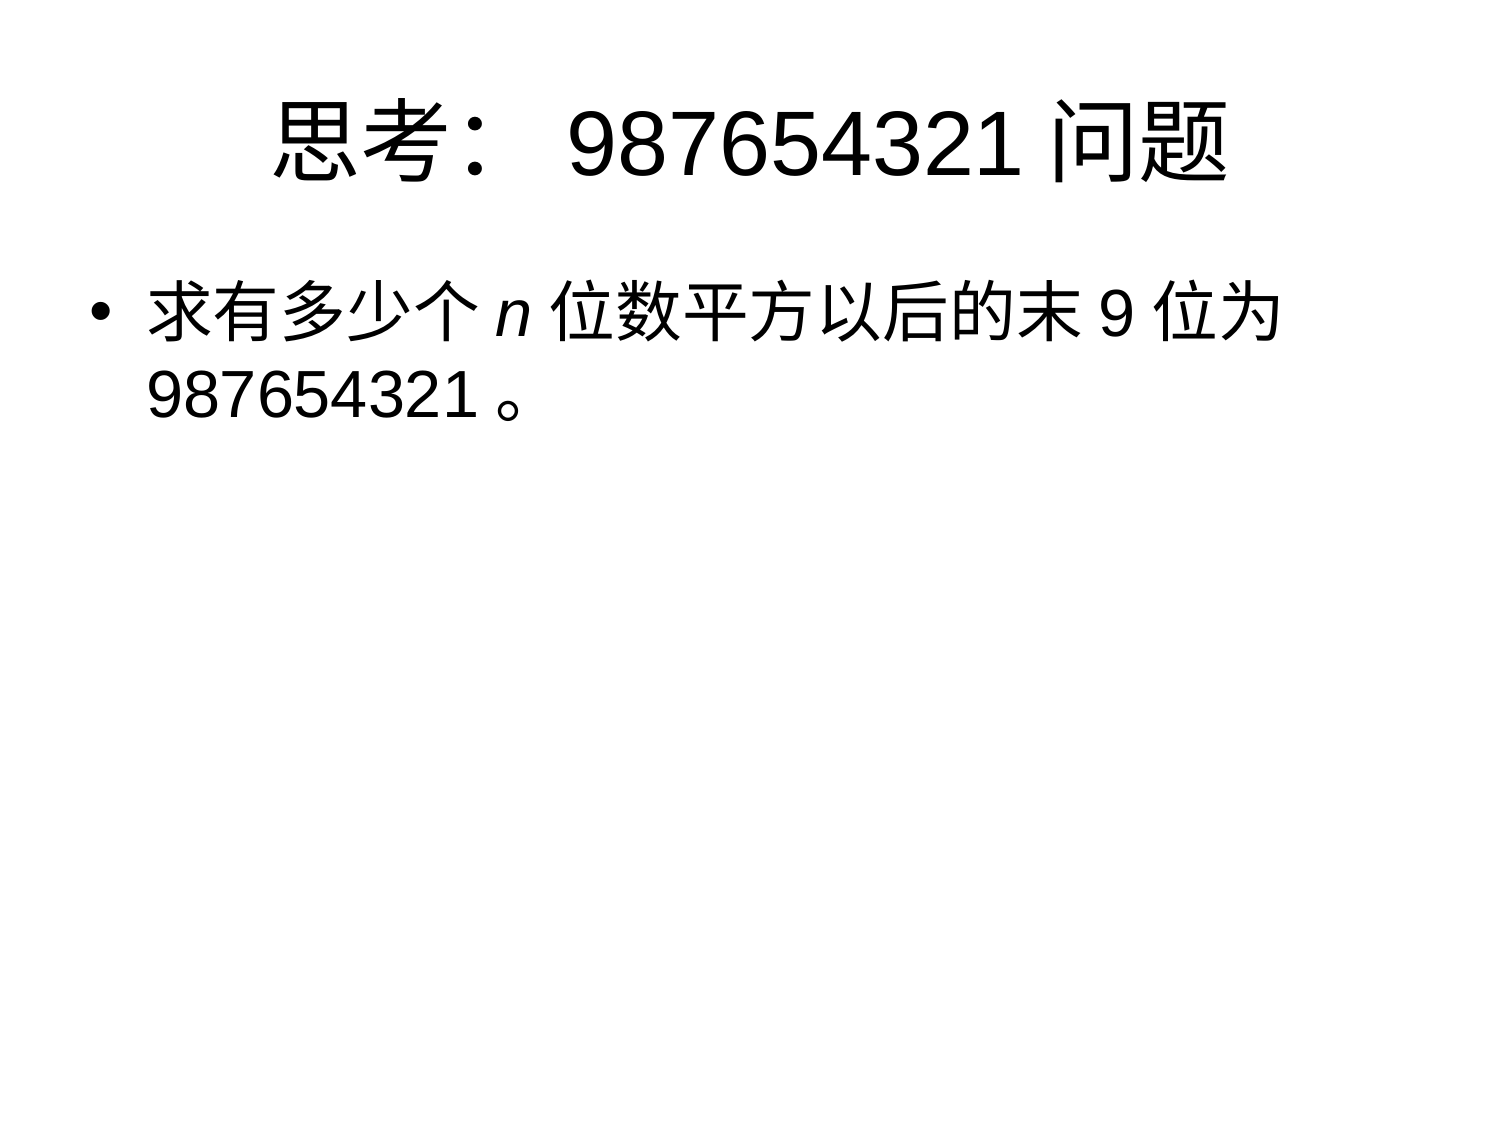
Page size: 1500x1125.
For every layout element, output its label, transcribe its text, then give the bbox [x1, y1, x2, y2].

list 求有多少个n位数平方以后的末9位为987654321。 [75, 262, 1426, 1006]
title 思考：987654321问题 [75, 45, 1426, 233]
